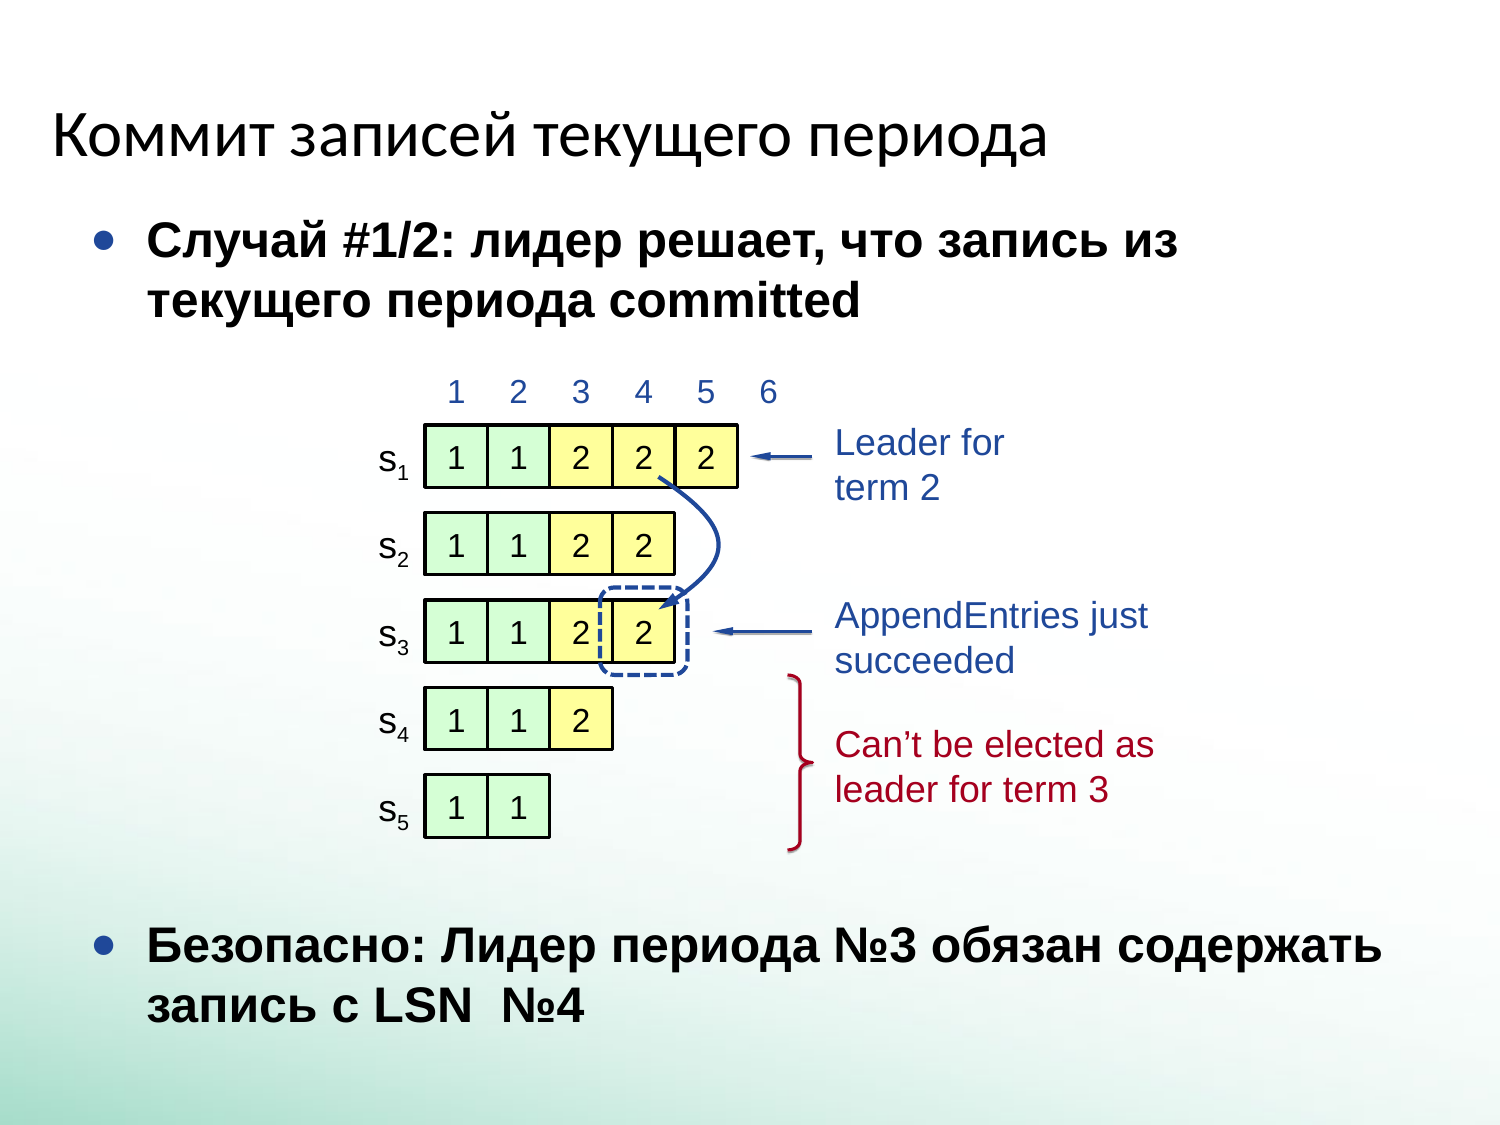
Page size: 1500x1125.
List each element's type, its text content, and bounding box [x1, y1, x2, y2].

title Коммит записей текущего периода [37, 79, 1463, 180]
text_box Can’t be elected as leader for term 3 [834, 720, 1250, 811]
text_box 5 [674, 362, 737, 418]
text_box 2 [612, 512, 675, 575]
list Случай #1/2: лидер решает, что запись из текущего периода committed Безопасно: Лидер периода №3 обязан содержать запись с LSN №4 [75, 200, 1425, 1005]
text_box s3 [362, 608, 425, 660]
text_box 1 [424, 687, 487, 750]
text_box s5 [362, 783, 425, 835]
text_box 1 [424, 362, 487, 418]
text_box 2 [549, 599, 612, 663]
text_box s4 [362, 695, 425, 748]
text_box 1 [487, 687, 549, 750]
text_box 1 [424, 599, 487, 663]
text_box 1 [487, 424, 549, 488]
text_box 4 [612, 362, 674, 418]
text_box 6 [737, 362, 800, 418]
text_box 1 [424, 774, 487, 838]
text_box 2 [487, 362, 549, 418]
text_box s1 [362, 433, 425, 485]
text_box Leader for term 2 [834, 417, 1048, 508]
text_box 3 [549, 362, 612, 418]
text_box 2 [612, 599, 675, 663]
text_box AppendEntries just succeeded [834, 591, 1250, 682]
text_box 2 [612, 424, 674, 488]
text_box 2 [549, 687, 613, 750]
text_box 1 [424, 512, 487, 575]
picture [0, 0, 1500, 1125]
text_box 1 [424, 424, 487, 488]
text_box s2 [362, 520, 425, 573]
text_box 2 [549, 512, 612, 575]
text_box 2 [549, 424, 612, 488]
text_box 1 [487, 599, 549, 663]
text_box 1 [487, 512, 549, 575]
text_box 2 [674, 424, 738, 488]
text_box 1 [487, 774, 550, 838]
